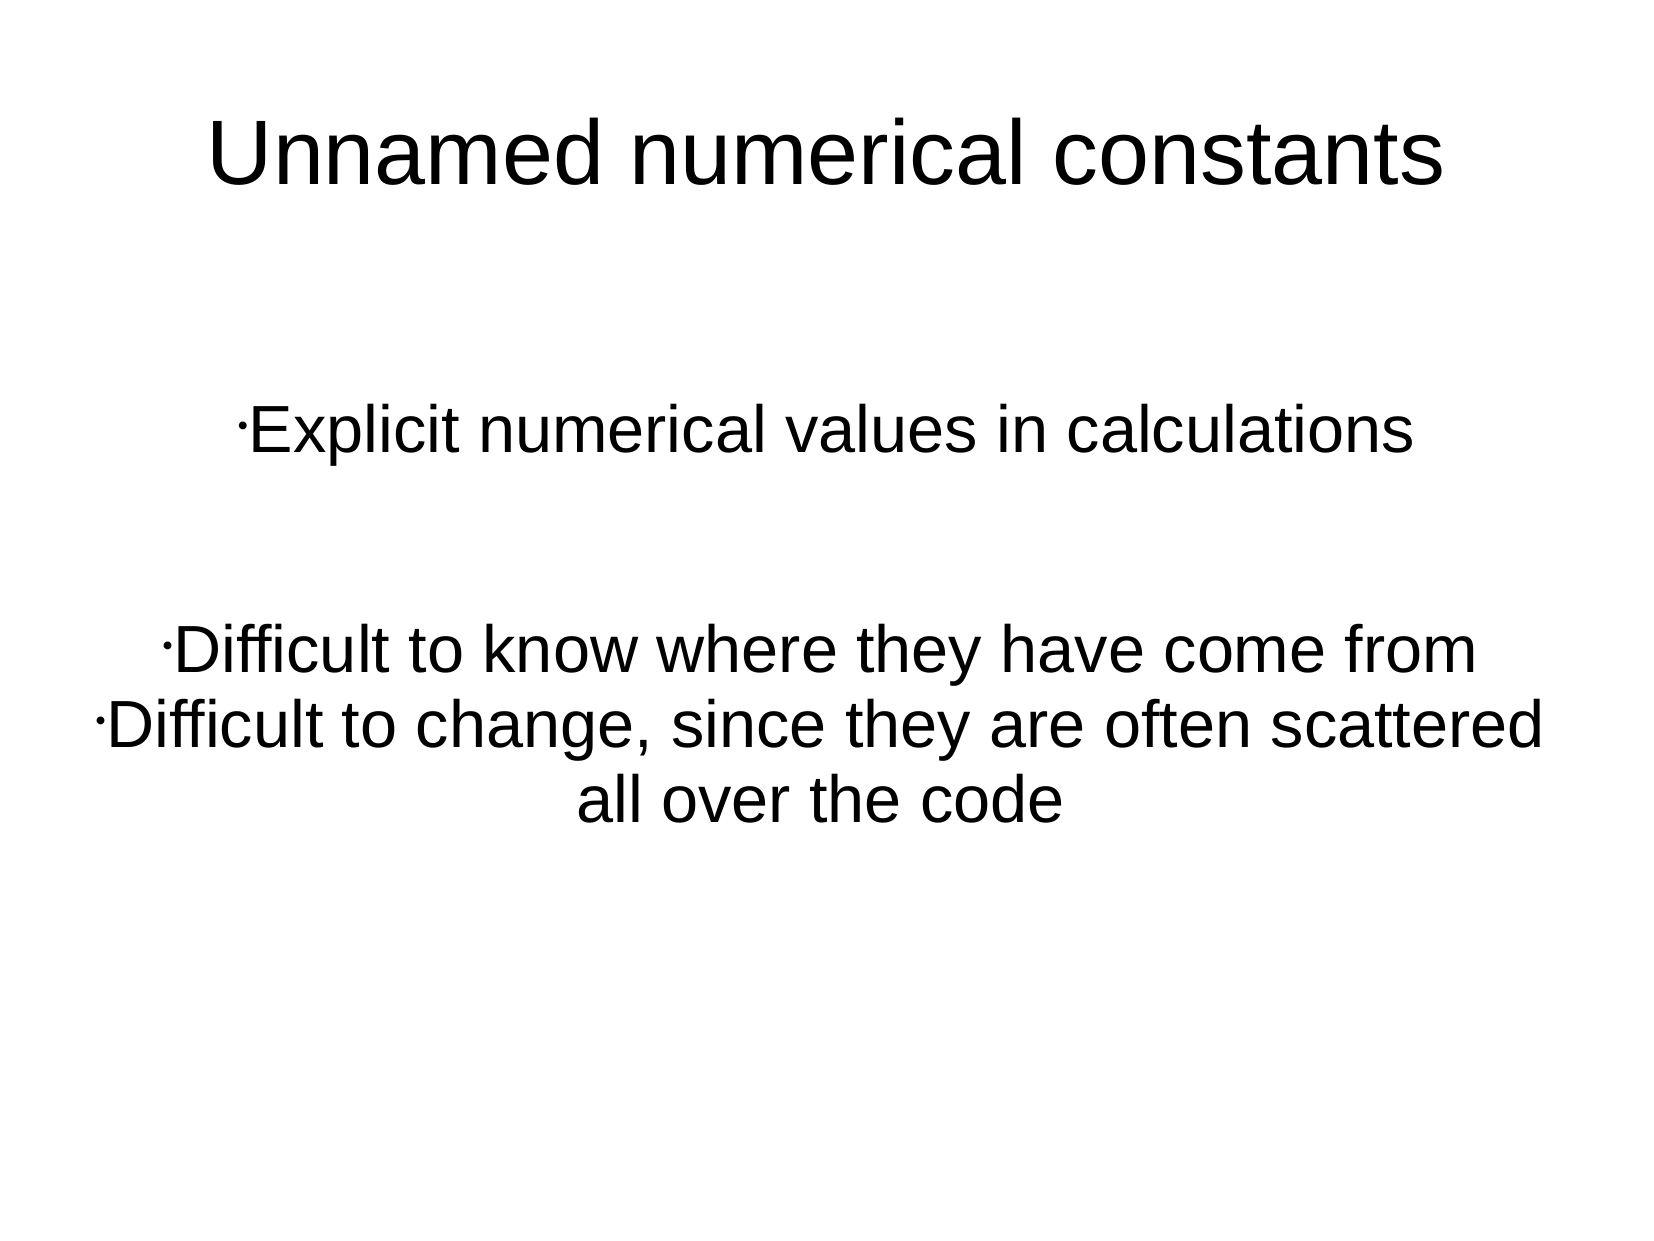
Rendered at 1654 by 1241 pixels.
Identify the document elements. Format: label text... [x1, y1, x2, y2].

title Unnamed numerical constants [82, 56, 1571, 250]
subtitle Explicit numerical values in calculations [82, 297, 1571, 562]
text_box Difficult to know where they have come from Difficult to change, since they are often scattered all over the code [76, 592, 1565, 857]
